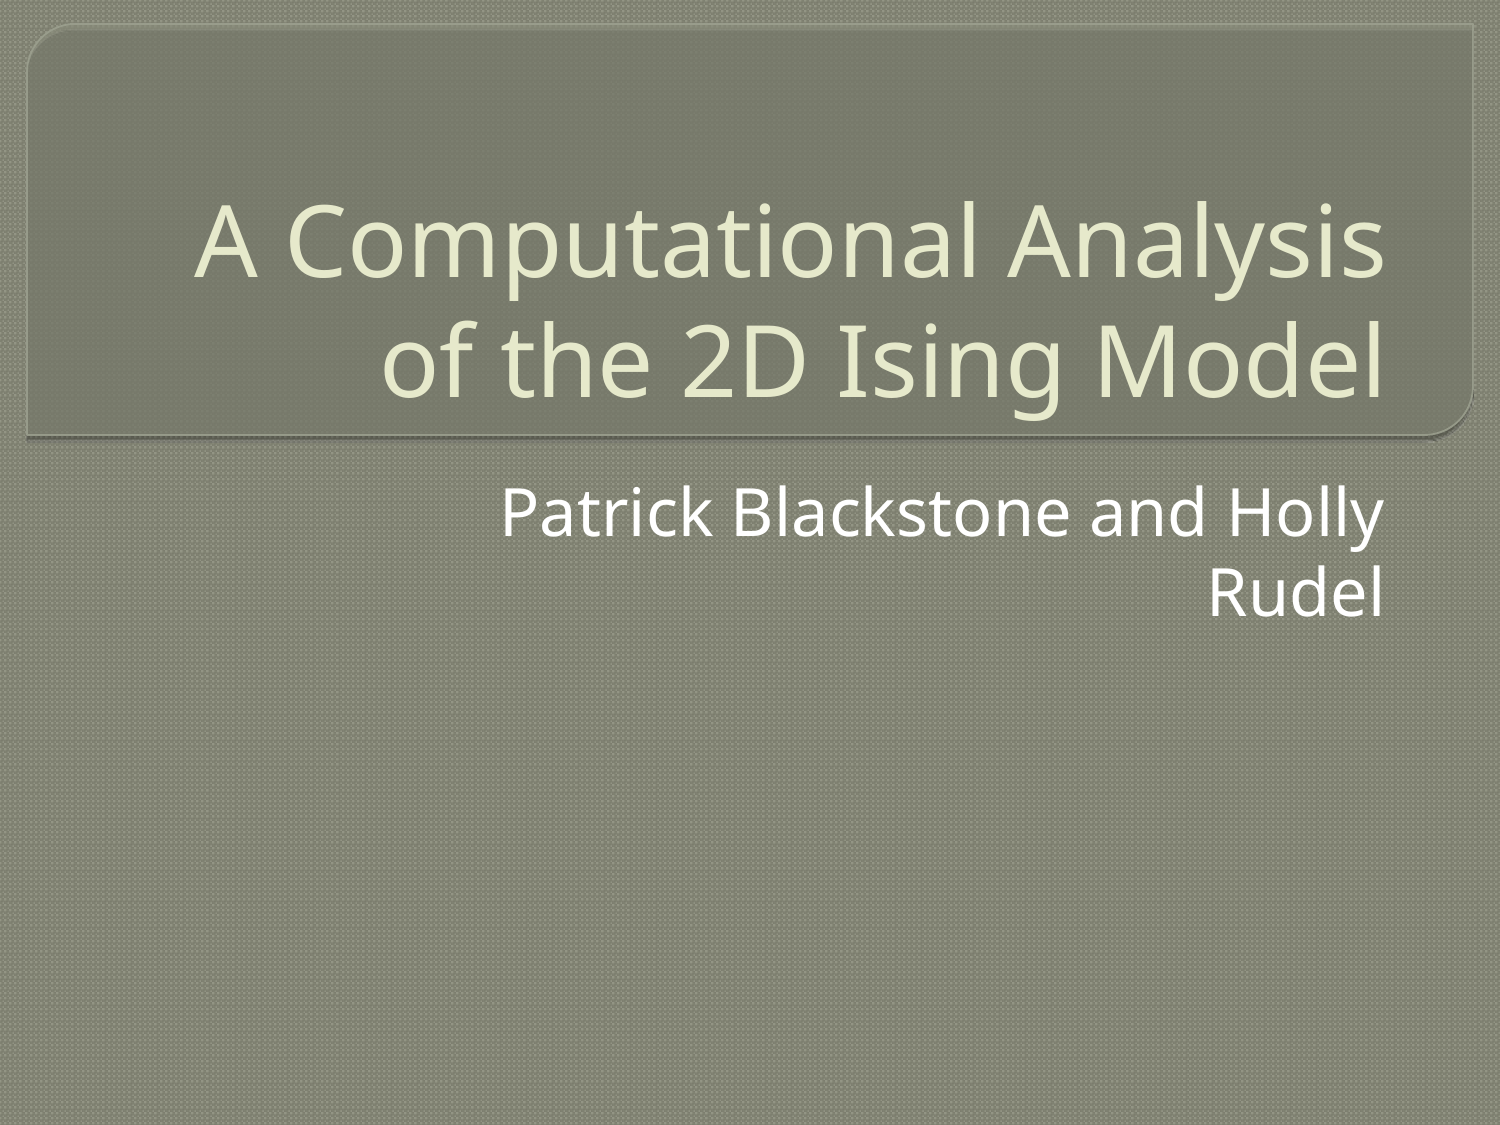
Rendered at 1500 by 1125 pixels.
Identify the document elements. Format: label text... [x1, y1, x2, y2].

subtitle Patrick Blackstone and Holly Rudel [300, 462, 1427, 750]
title A Computational Analysis of the 2D Ising Model [76, 62, 1427, 425]
picture [0, 0, 1500, 1125]
